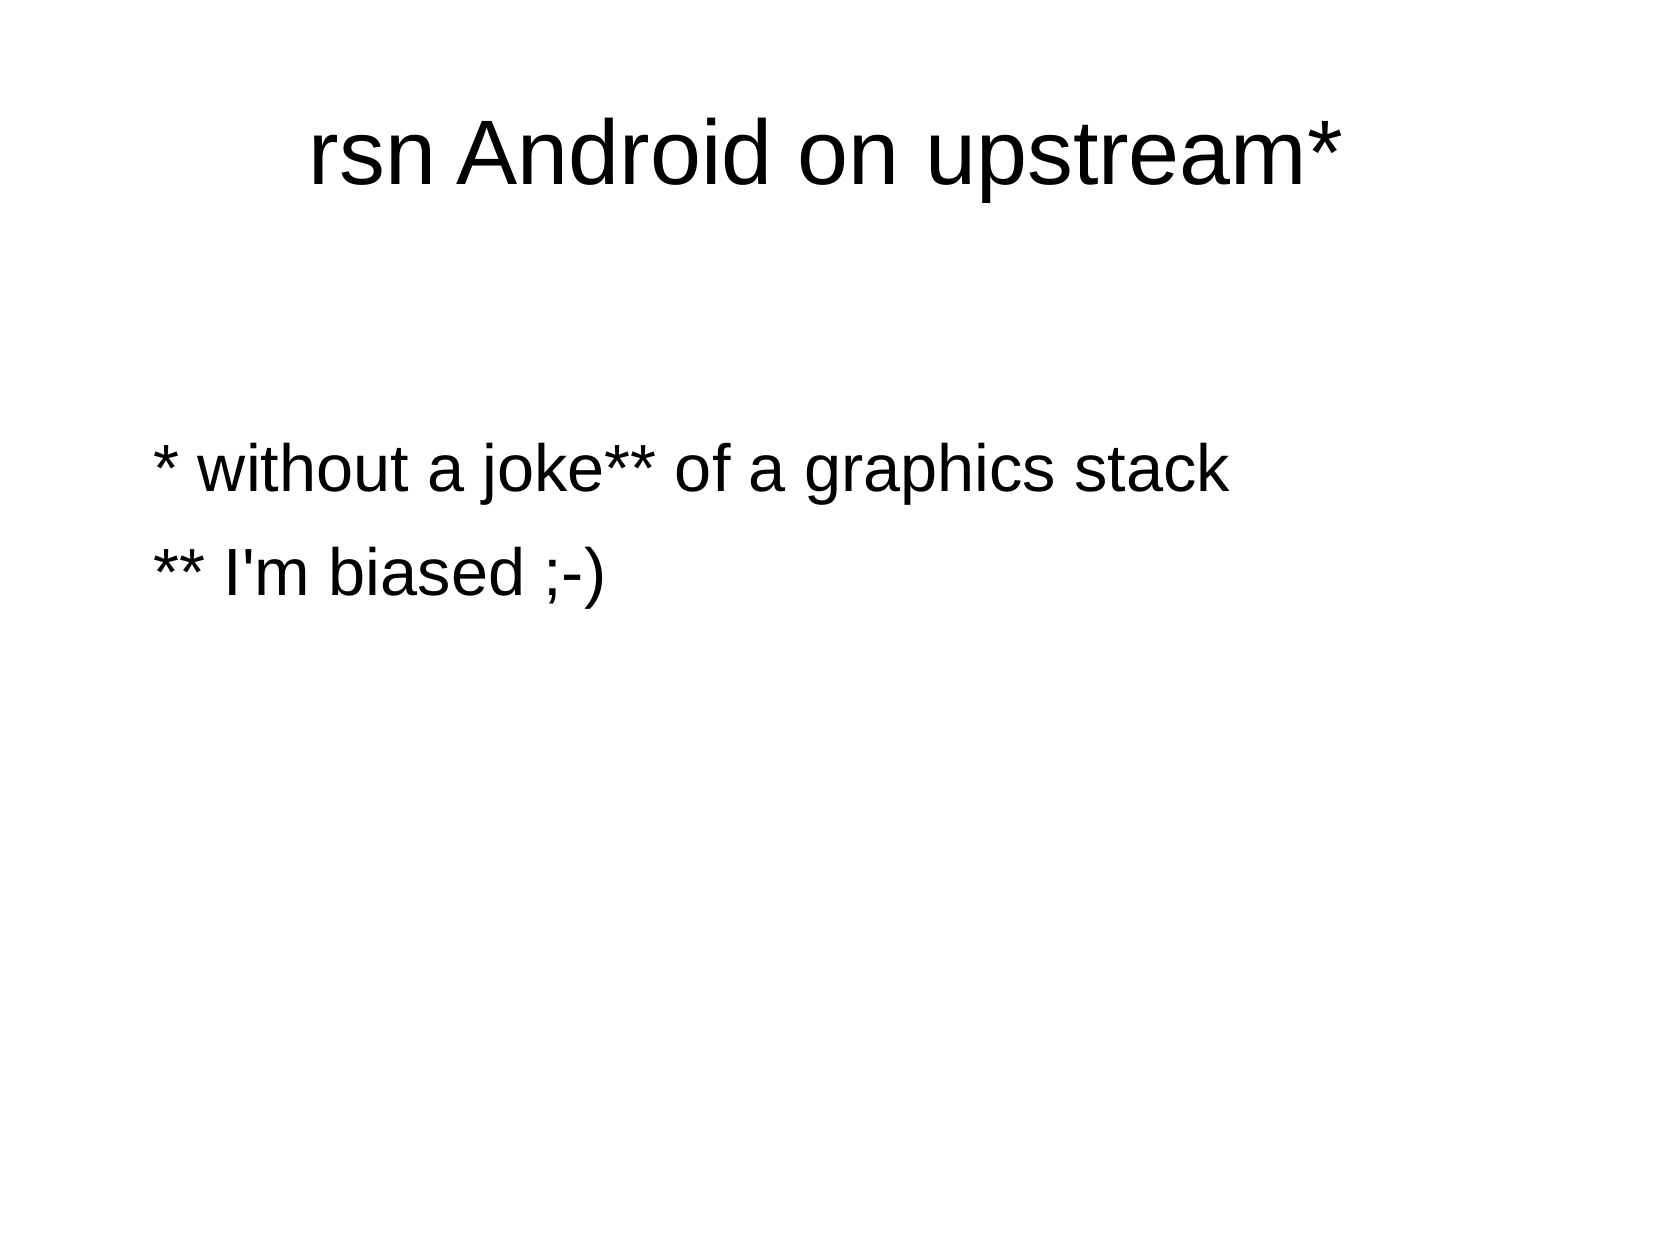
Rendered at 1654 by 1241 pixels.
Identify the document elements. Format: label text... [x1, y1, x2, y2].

list * without a joke** of a graphics stack ** I'm biased ;-) [82, 431, 1571, 1021]
title rsn Android on upstream* [82, 49, 1571, 257]
